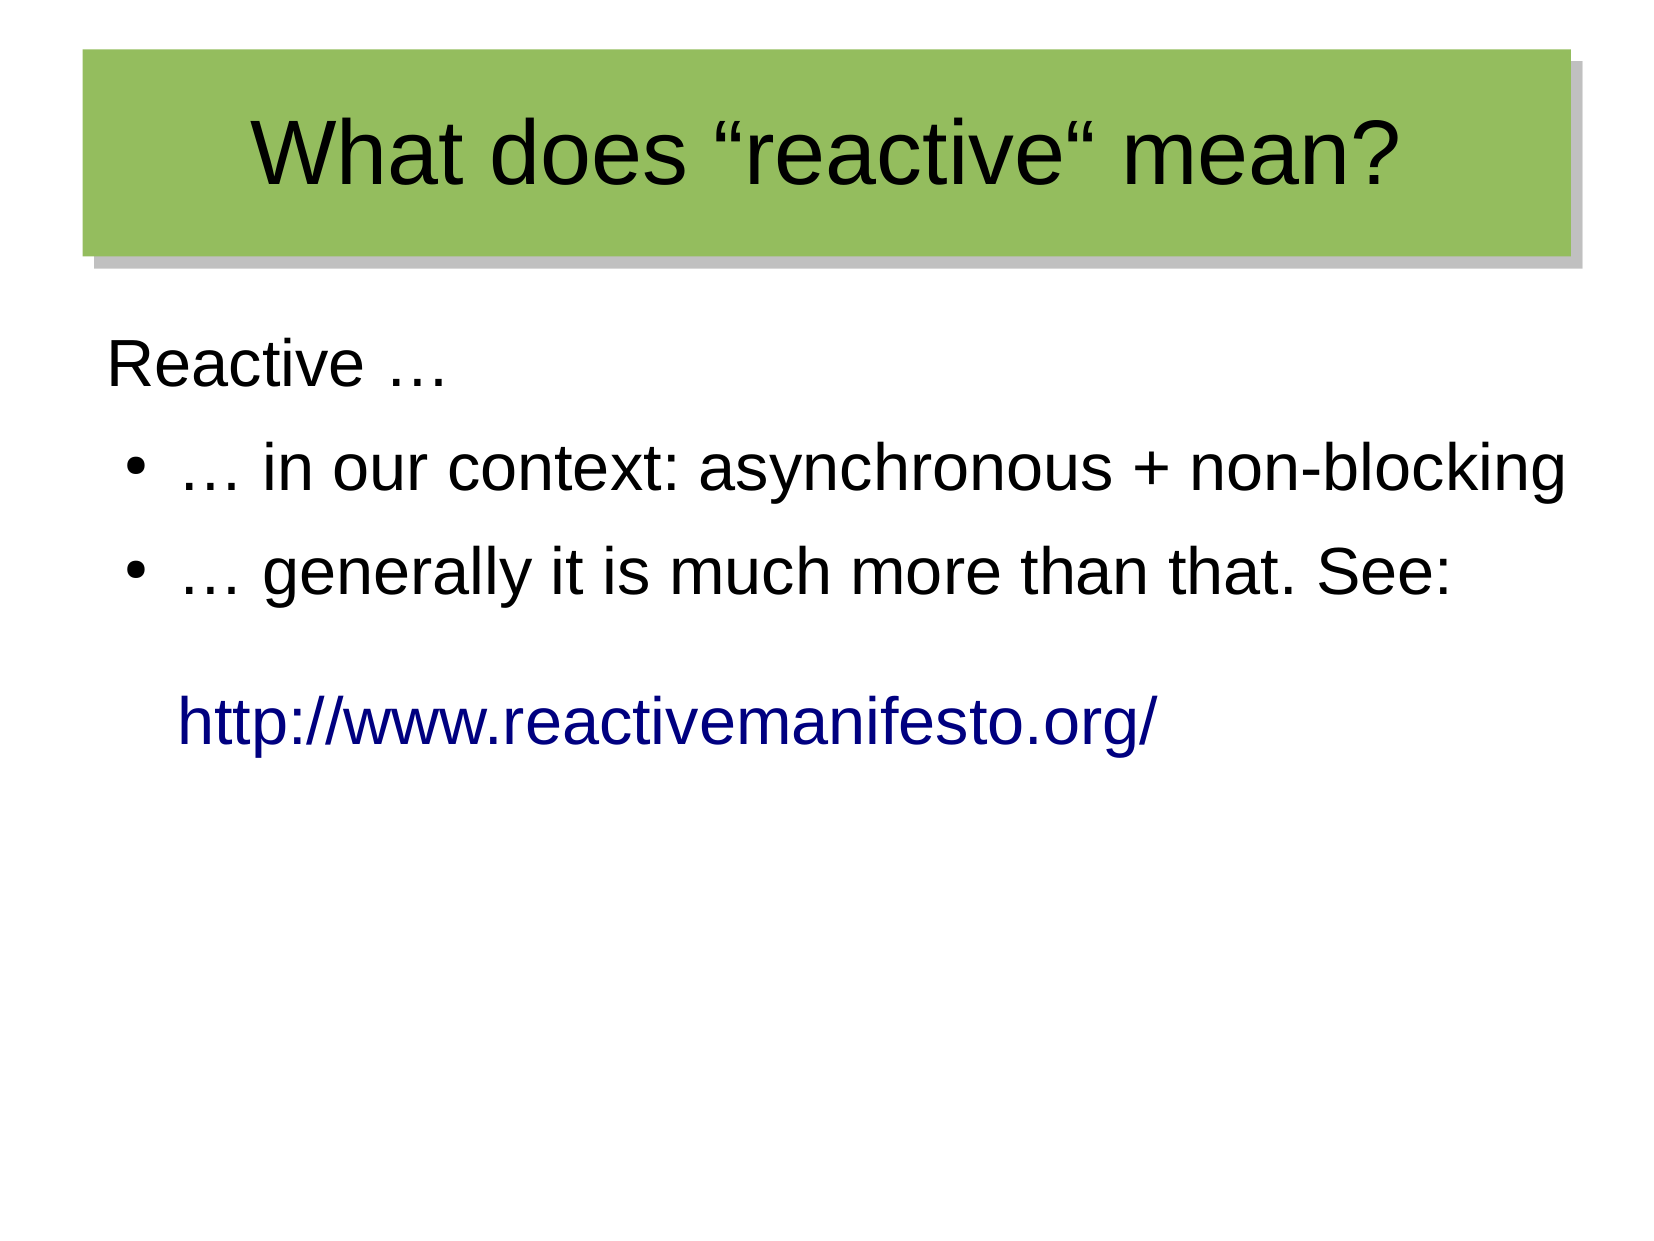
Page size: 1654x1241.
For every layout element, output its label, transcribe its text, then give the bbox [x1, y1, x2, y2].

list Reactive … … in our context: asynchronous + non-blocking … generally it is much more than that. See: http://www.reactivemanifesto.org/ [106, 325, 1595, 1146]
title What does “reactive“ mean? [82, 49, 1571, 257]
